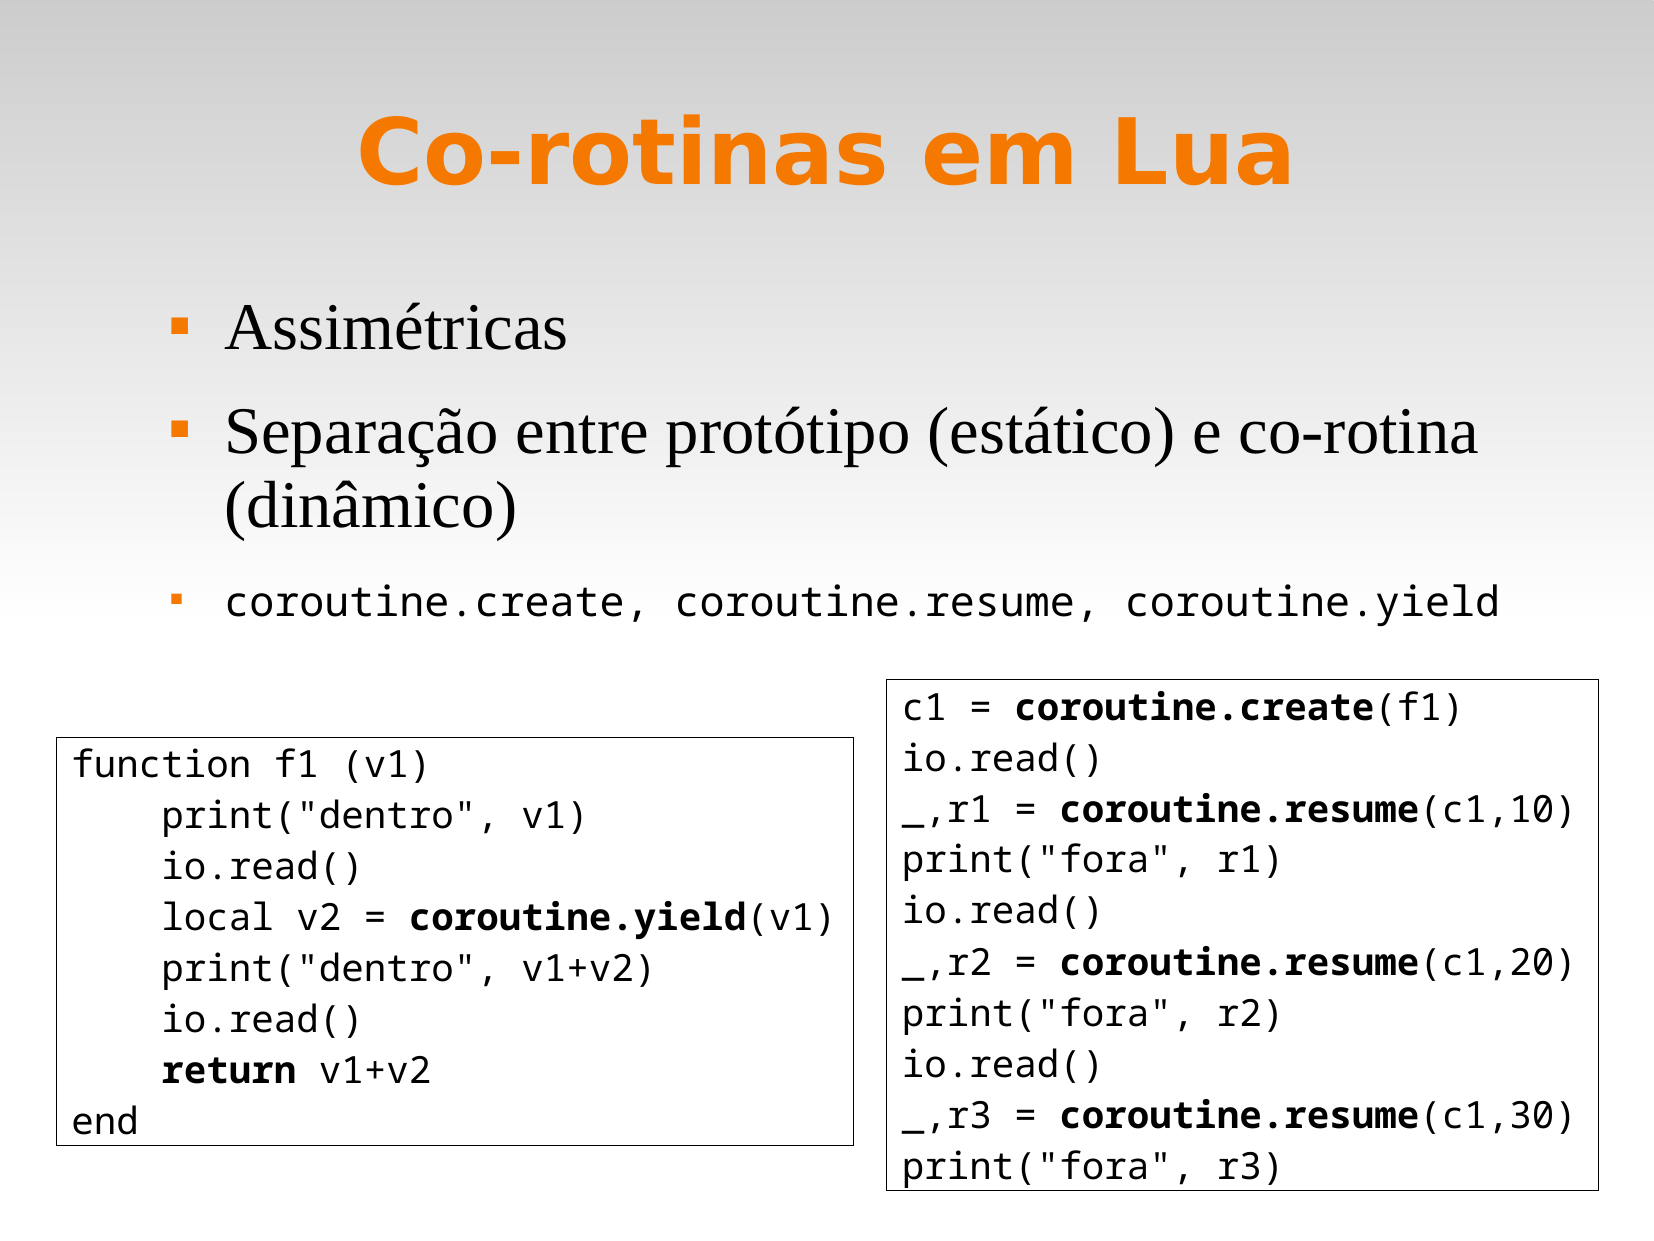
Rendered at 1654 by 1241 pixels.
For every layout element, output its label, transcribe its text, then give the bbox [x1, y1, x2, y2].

text_box c1 = coroutine.create(f1) io.read() _,r1 = coroutine.resume(c1,10) print("fora", r1) io.read() _,r2 = coroutine.resume(c1,20) print("fora", r2) io.read() _,r3 = coroutine.resume(c1,30) print("fora", r3) [886, 714, 1599, 1156]
list Assimétricas Separação entre protótipo (estático) e co-rotina (dinâmico) coroutine.create, coroutine.resume, coroutine.yield [82, 290, 1571, 1109]
title Co-rotinas em Lua [82, 49, 1571, 257]
text_box function f1 (v1) print("dentro", v1) io.read() local v2 = coroutine.yield(v1) print("dentro", v1+v2) io.read() return v1+v2 end [56, 765, 854, 1117]
